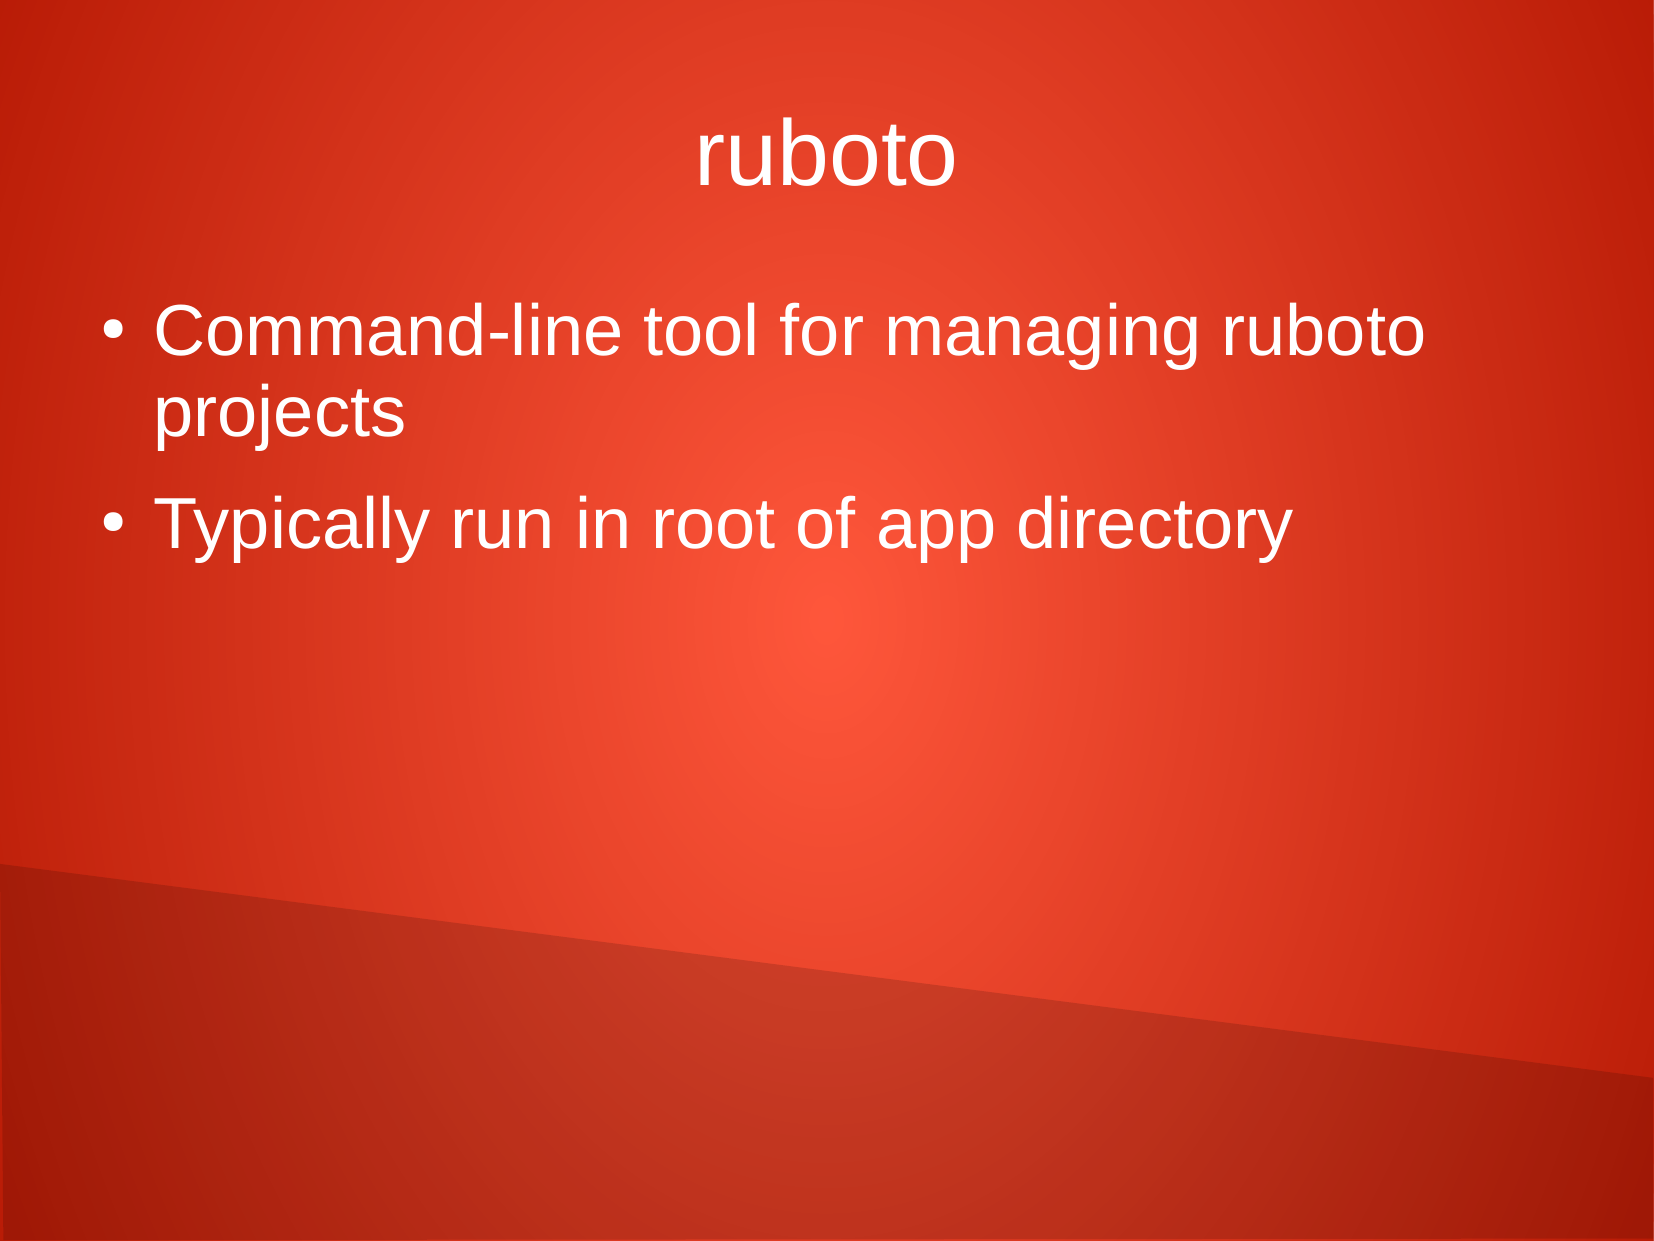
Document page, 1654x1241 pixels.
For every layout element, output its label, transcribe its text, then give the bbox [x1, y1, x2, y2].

title ruboto [82, 49, 1571, 257]
list Command-line tool for managing ruboto projects Typically run in root of app directory [82, 290, 1571, 1010]
